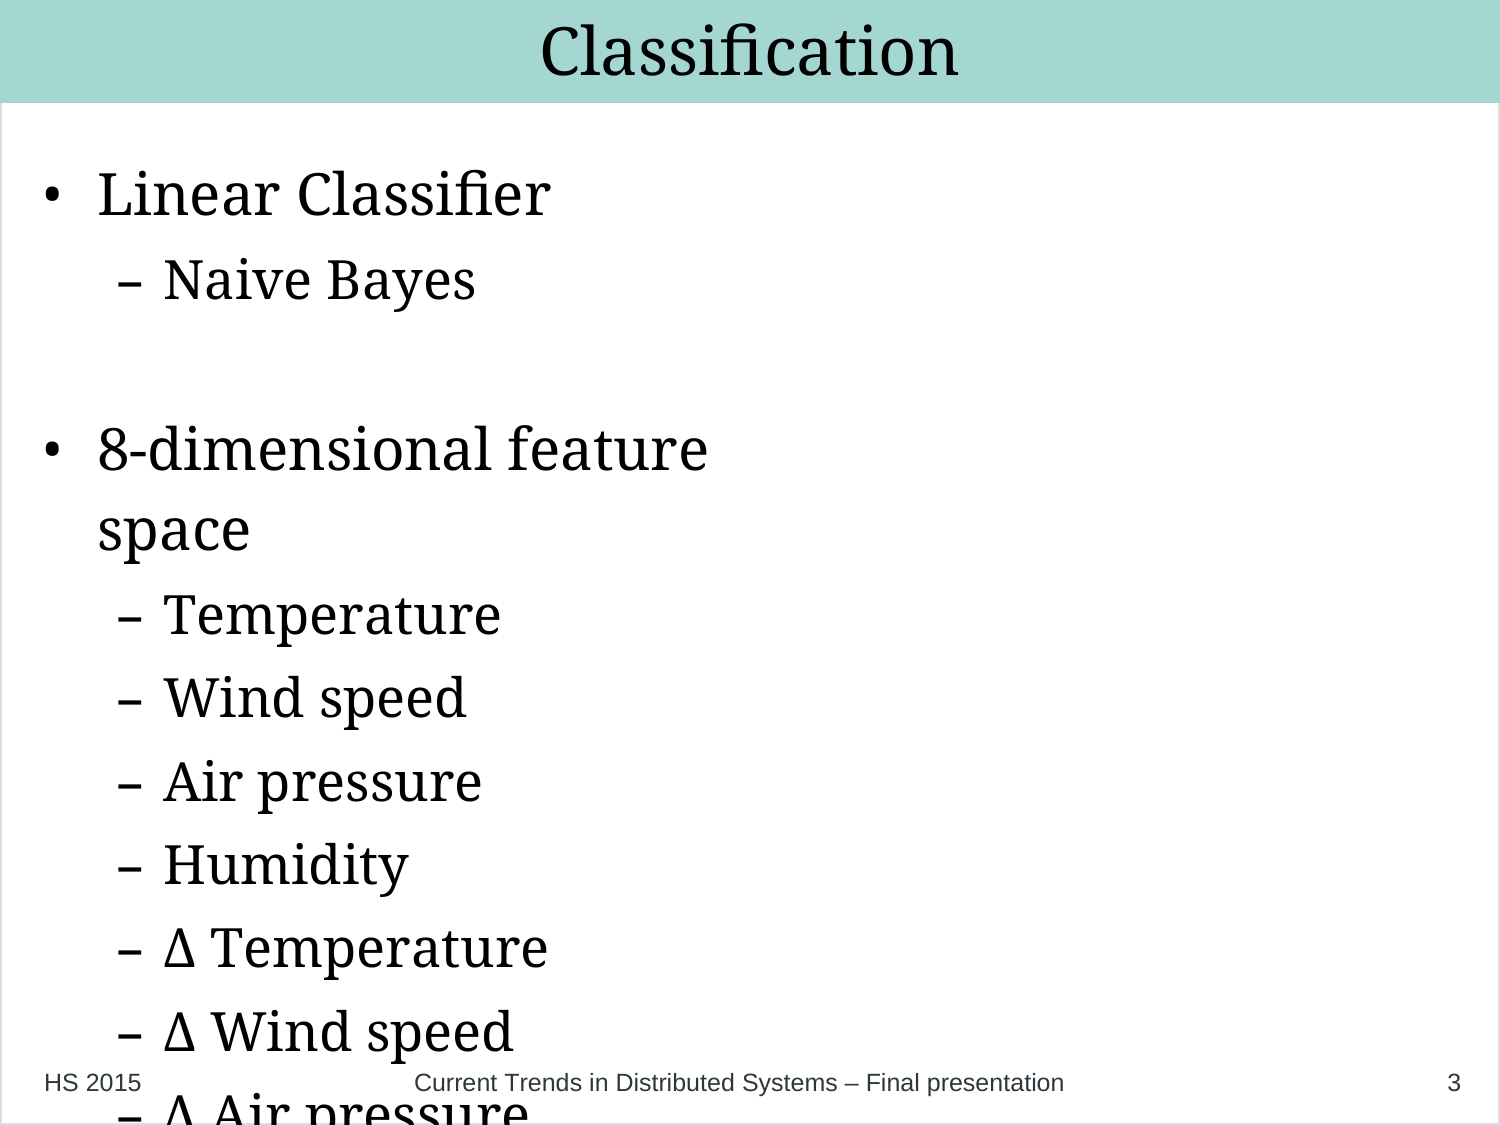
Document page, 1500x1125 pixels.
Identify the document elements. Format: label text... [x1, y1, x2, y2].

list Linear Classifier Naive Bayes 8-dimensional feature space Temperature Wind speed Air pressure Humidity Δ Temperature Δ Wind speed Δ Air pressure Δ Humidity [26, 145, 886, 1125]
text_box Current Trends in Distributed Systems – Final presentation [886, 1058, 1201, 1107]
text_box <Nummer> [1375, 1058, 1477, 1097]
title Classification [0, 0, 1500, 100]
